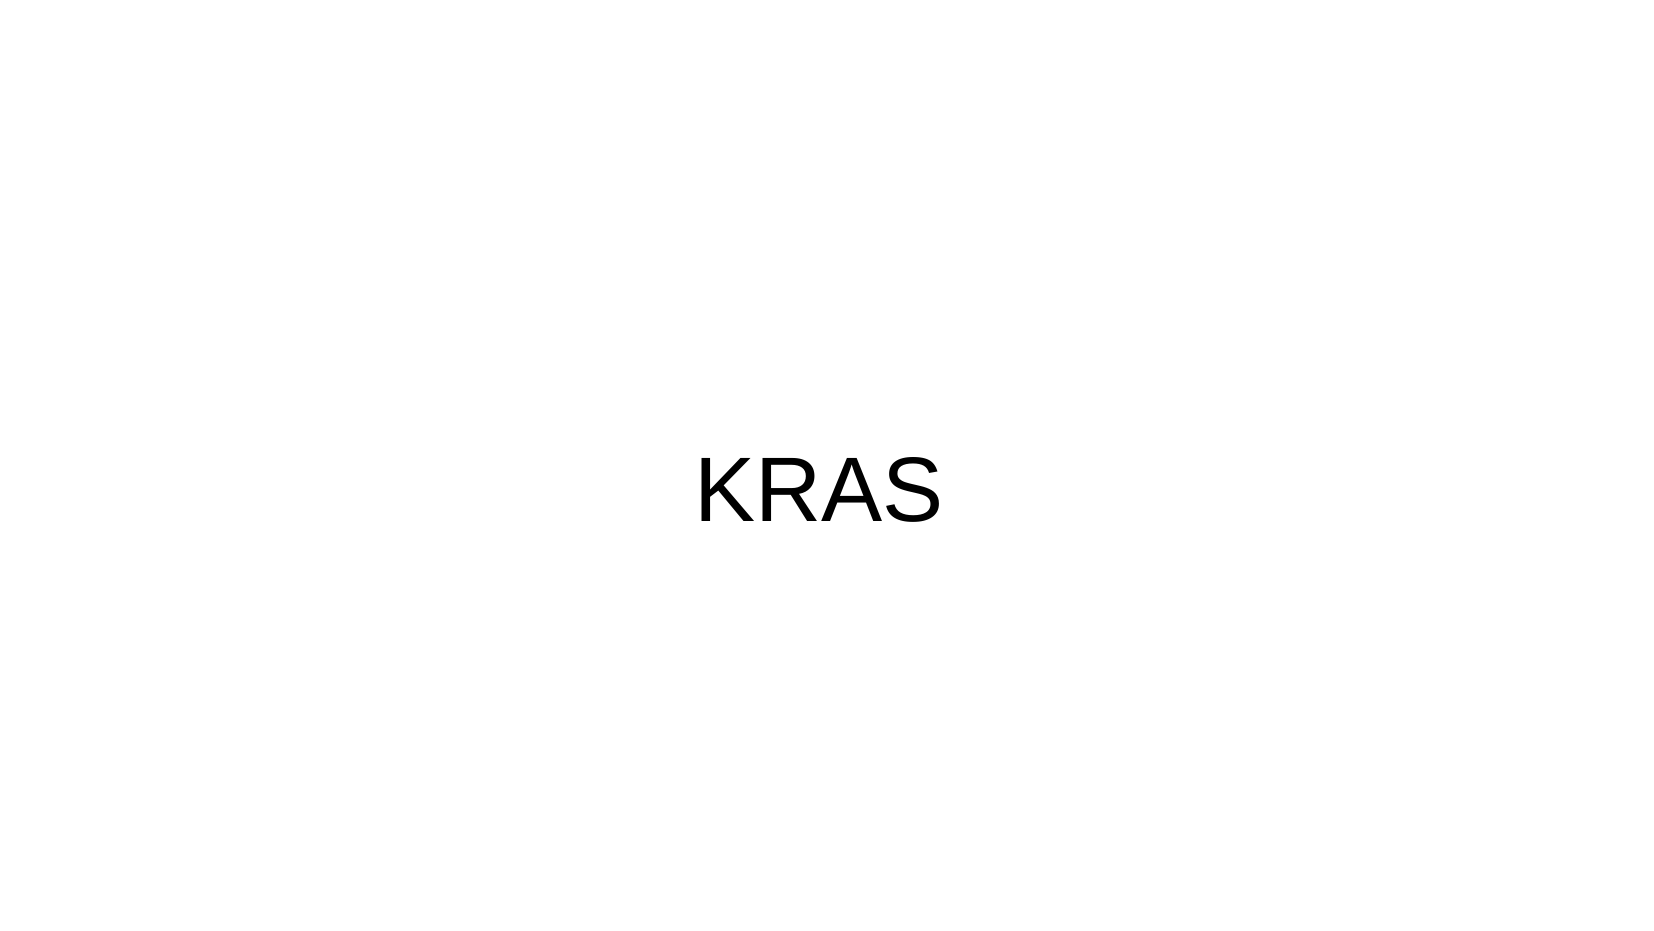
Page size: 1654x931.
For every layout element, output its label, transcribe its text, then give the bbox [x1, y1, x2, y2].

title KRAS [75, 412, 1564, 568]
